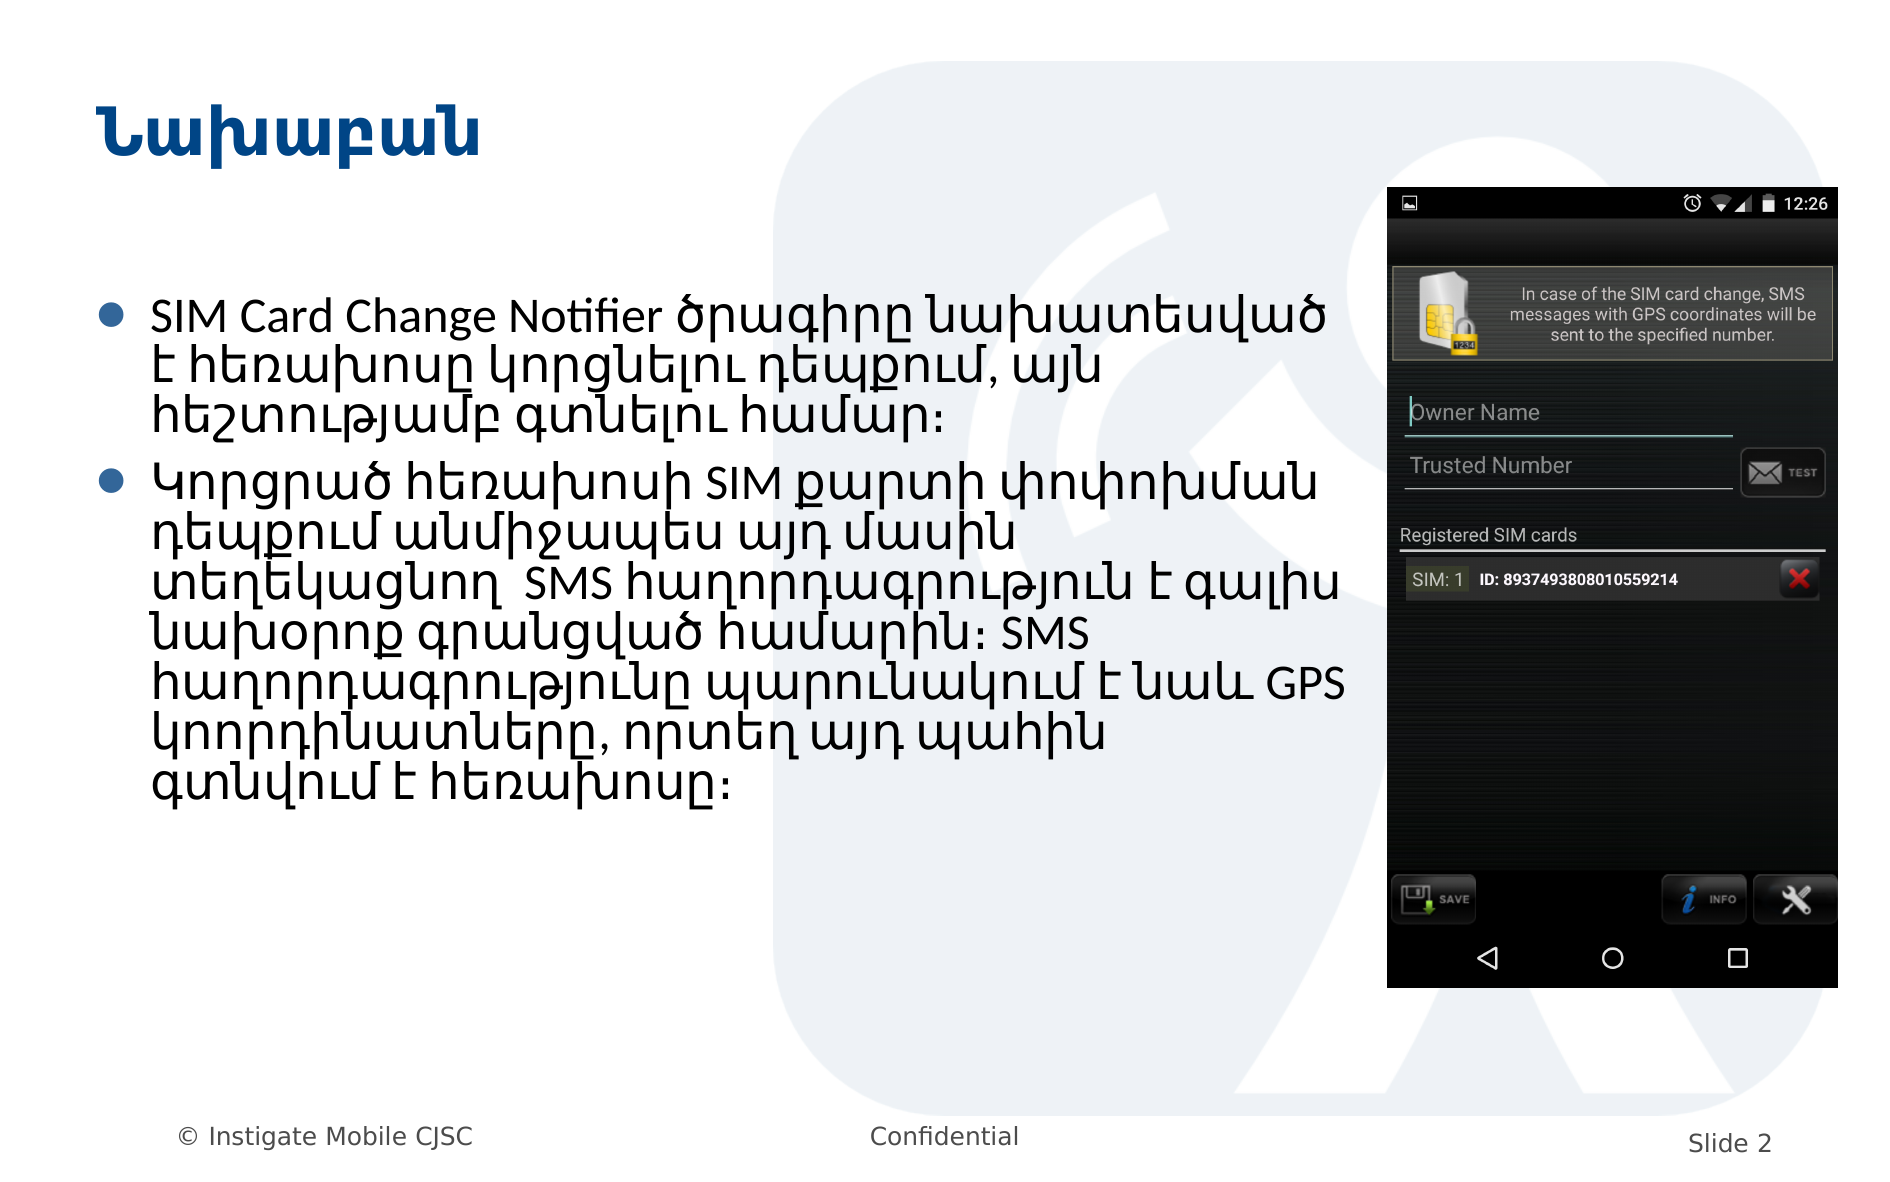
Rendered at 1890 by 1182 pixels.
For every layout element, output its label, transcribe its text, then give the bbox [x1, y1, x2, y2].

picture [1387, 187, 1838, 988]
list SIM Card Change Notifier ծրագիրը նախատեսված է հեռախոսը կորցնելու դեպքում, այն հեշտությամբ գտնելու համար։ Կորցրած հեռախոսի SIM քարտի փոփոխման դեպքում անմիջապես այդ մասին տեղեկացնող SMS հաղորդագրություն է գալիս նախօրոք գրանցված համարին։ SMS հաղորդագրությունը պարունակում է նաև GPS կոորդինատները, որտեղ այդ պահին գտնվում է հեռախոսը։ [95, 228, 1351, 1126]
title Նախաբան [96, 47, 1794, 217]
